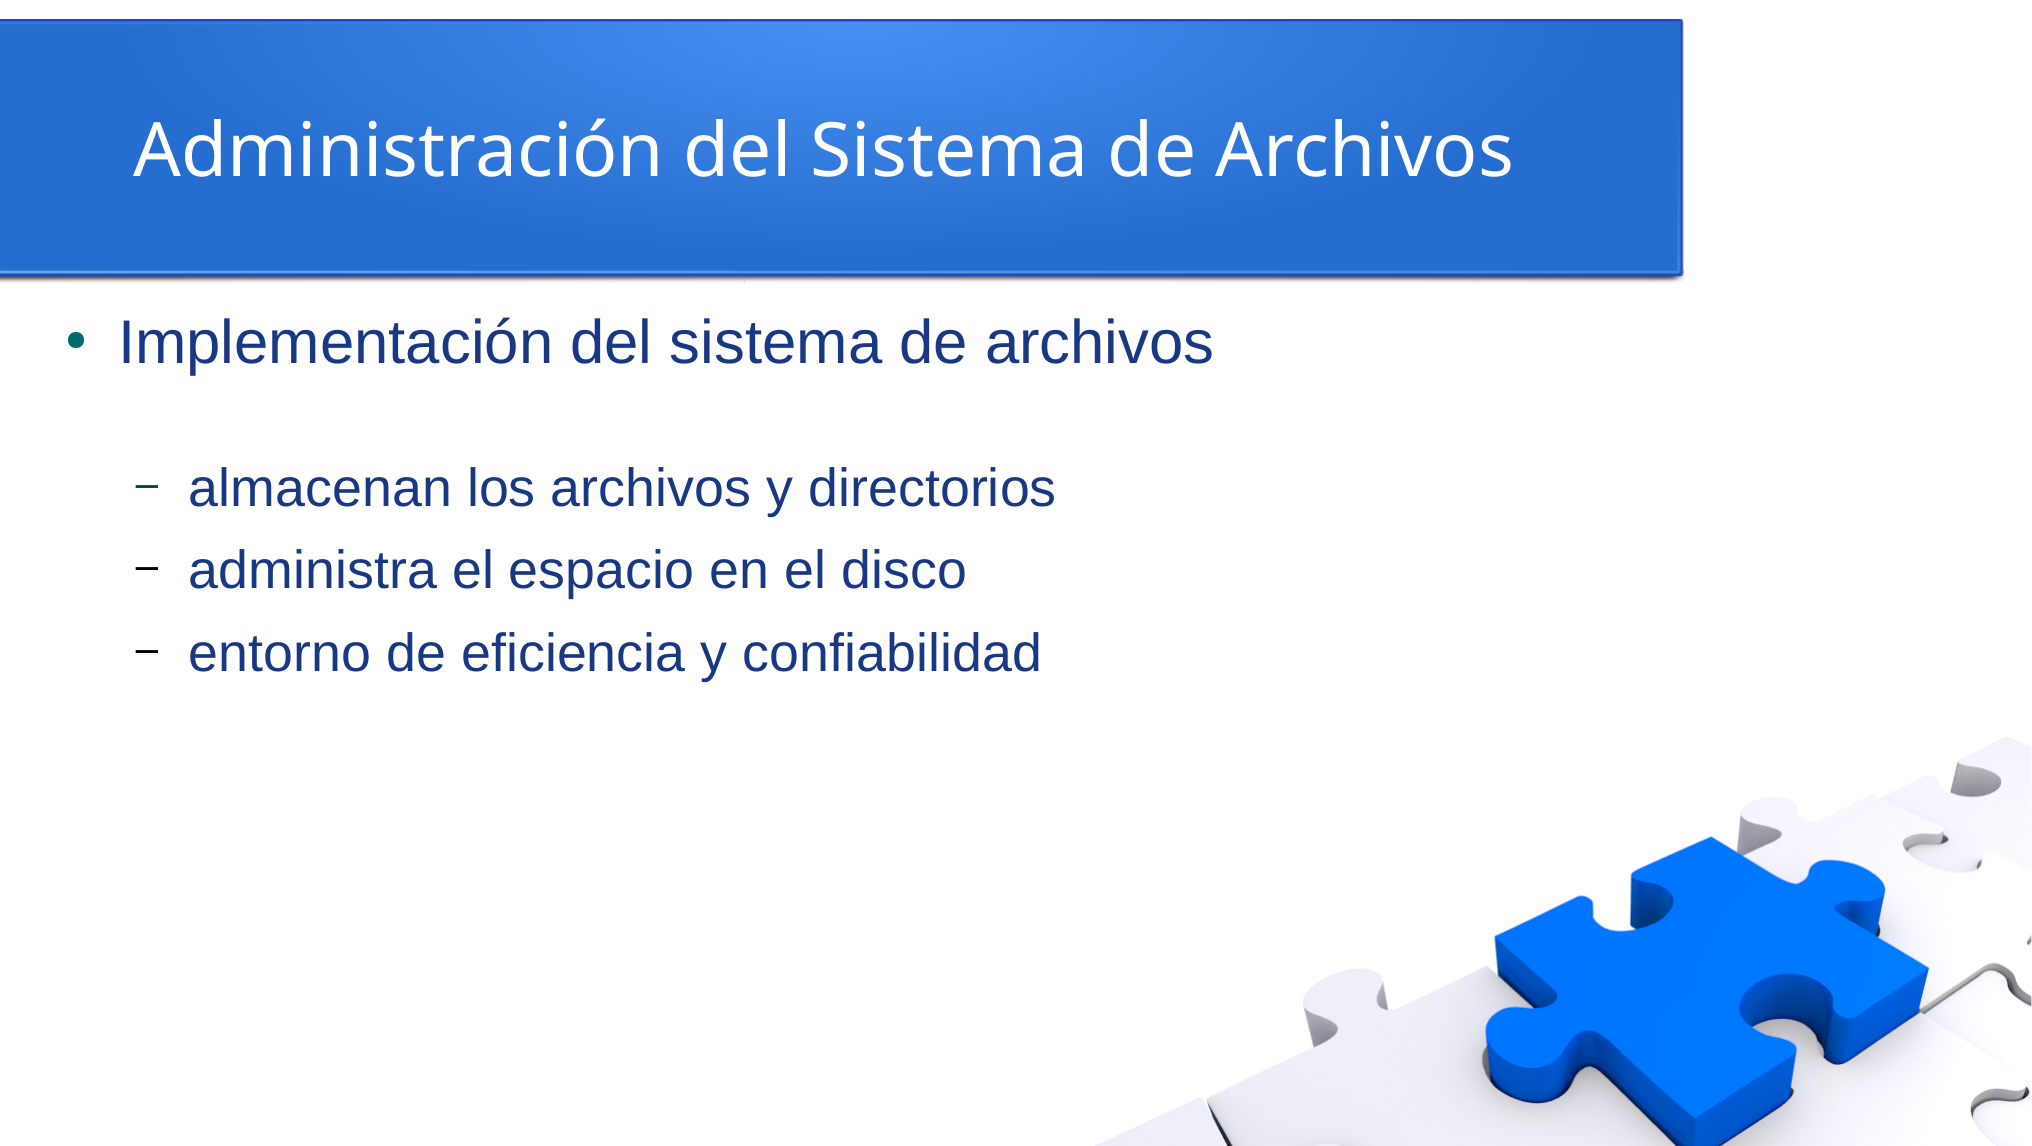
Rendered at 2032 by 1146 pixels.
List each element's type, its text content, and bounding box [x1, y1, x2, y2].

title Administración del Sistema de Archivos [42, 51, 1607, 243]
picture [1071, 605, 2032, 1146]
picture [0, 19, 1689, 284]
list Implementación del sistema de archivos almacenan los archivos y directorios administra el espacio en el disco entorno de eficiencia y confiabilidad [47, 307, 1241, 1075]
